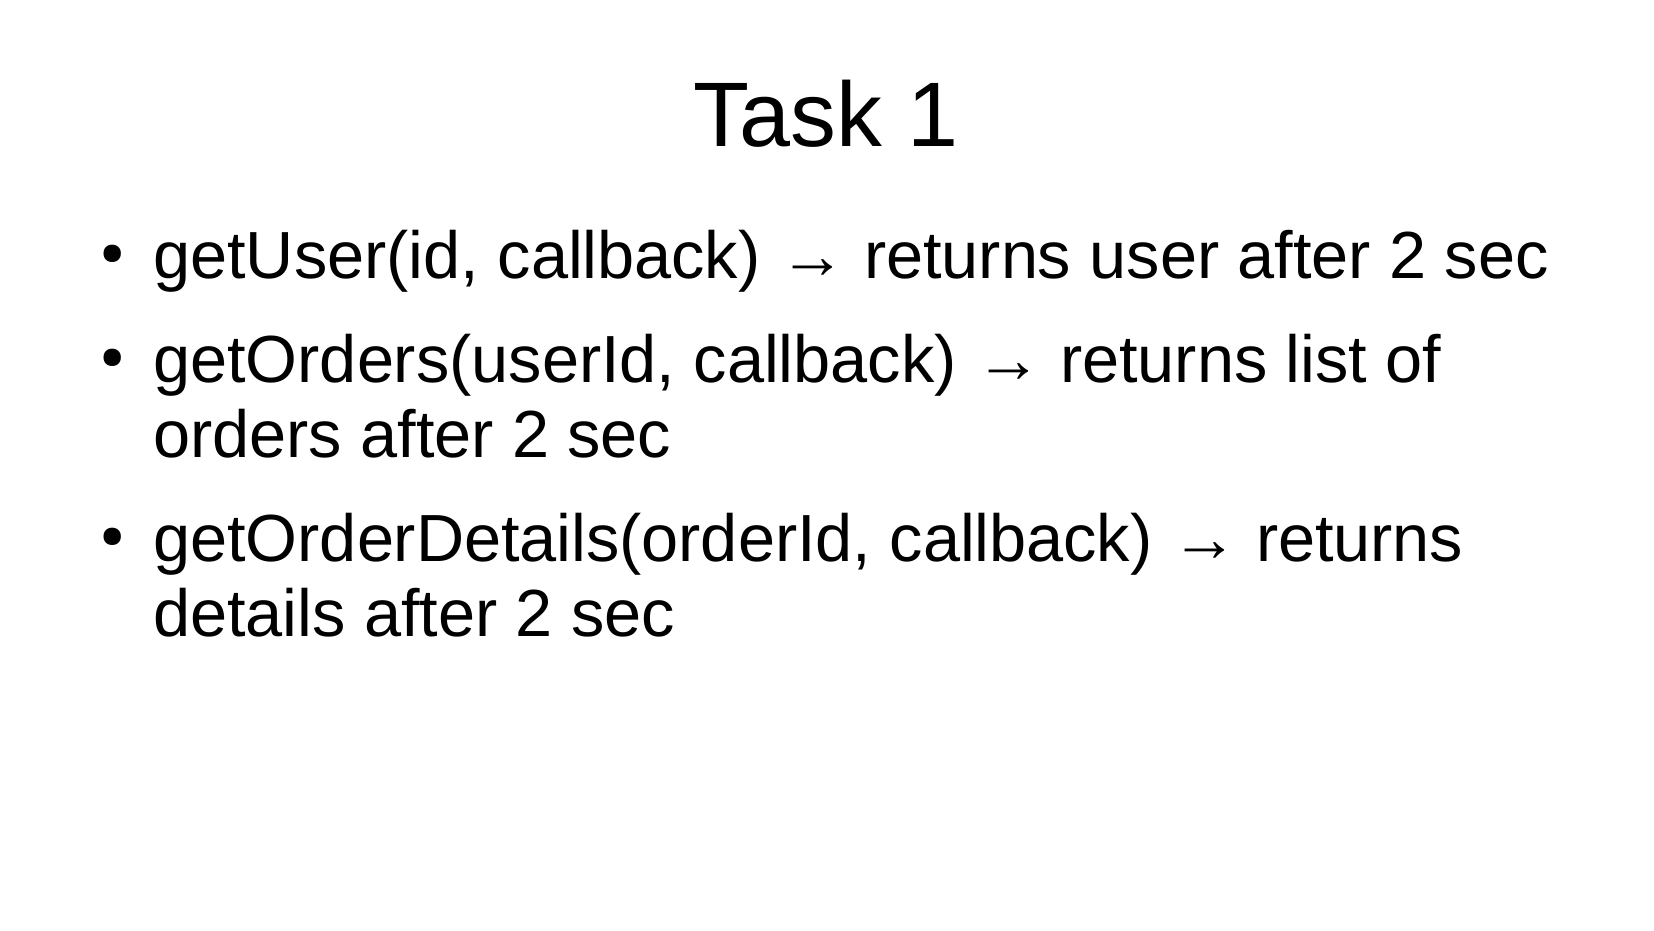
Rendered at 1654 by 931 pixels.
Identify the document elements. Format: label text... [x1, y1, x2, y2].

list getUser(id, callback) → returns user after 2 sec getOrders(userId, callback) → returns list of orders after 2 sec getOrderDetails(orderId, callback) → returns details after 2 sec [82, 217, 1571, 758]
title Task 1 [82, 37, 1571, 193]
